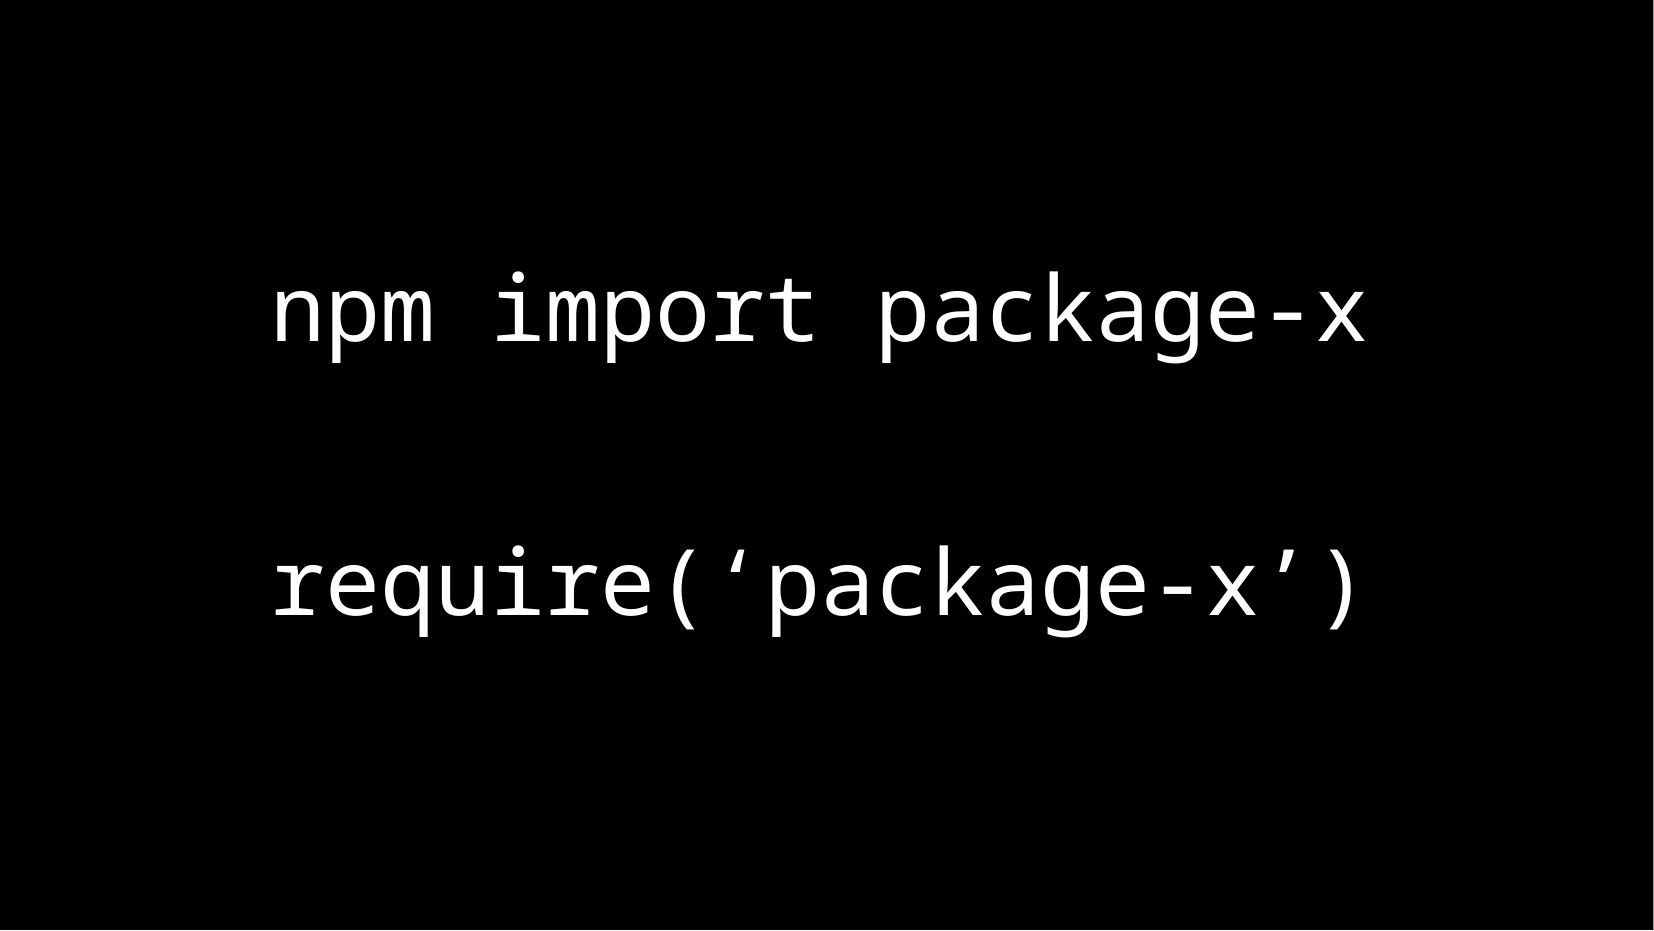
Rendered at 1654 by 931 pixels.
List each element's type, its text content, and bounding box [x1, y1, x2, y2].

title npm import package-x [76, 228, 1565, 384]
title require(‘package-x’) [76, 501, 1565, 658]
